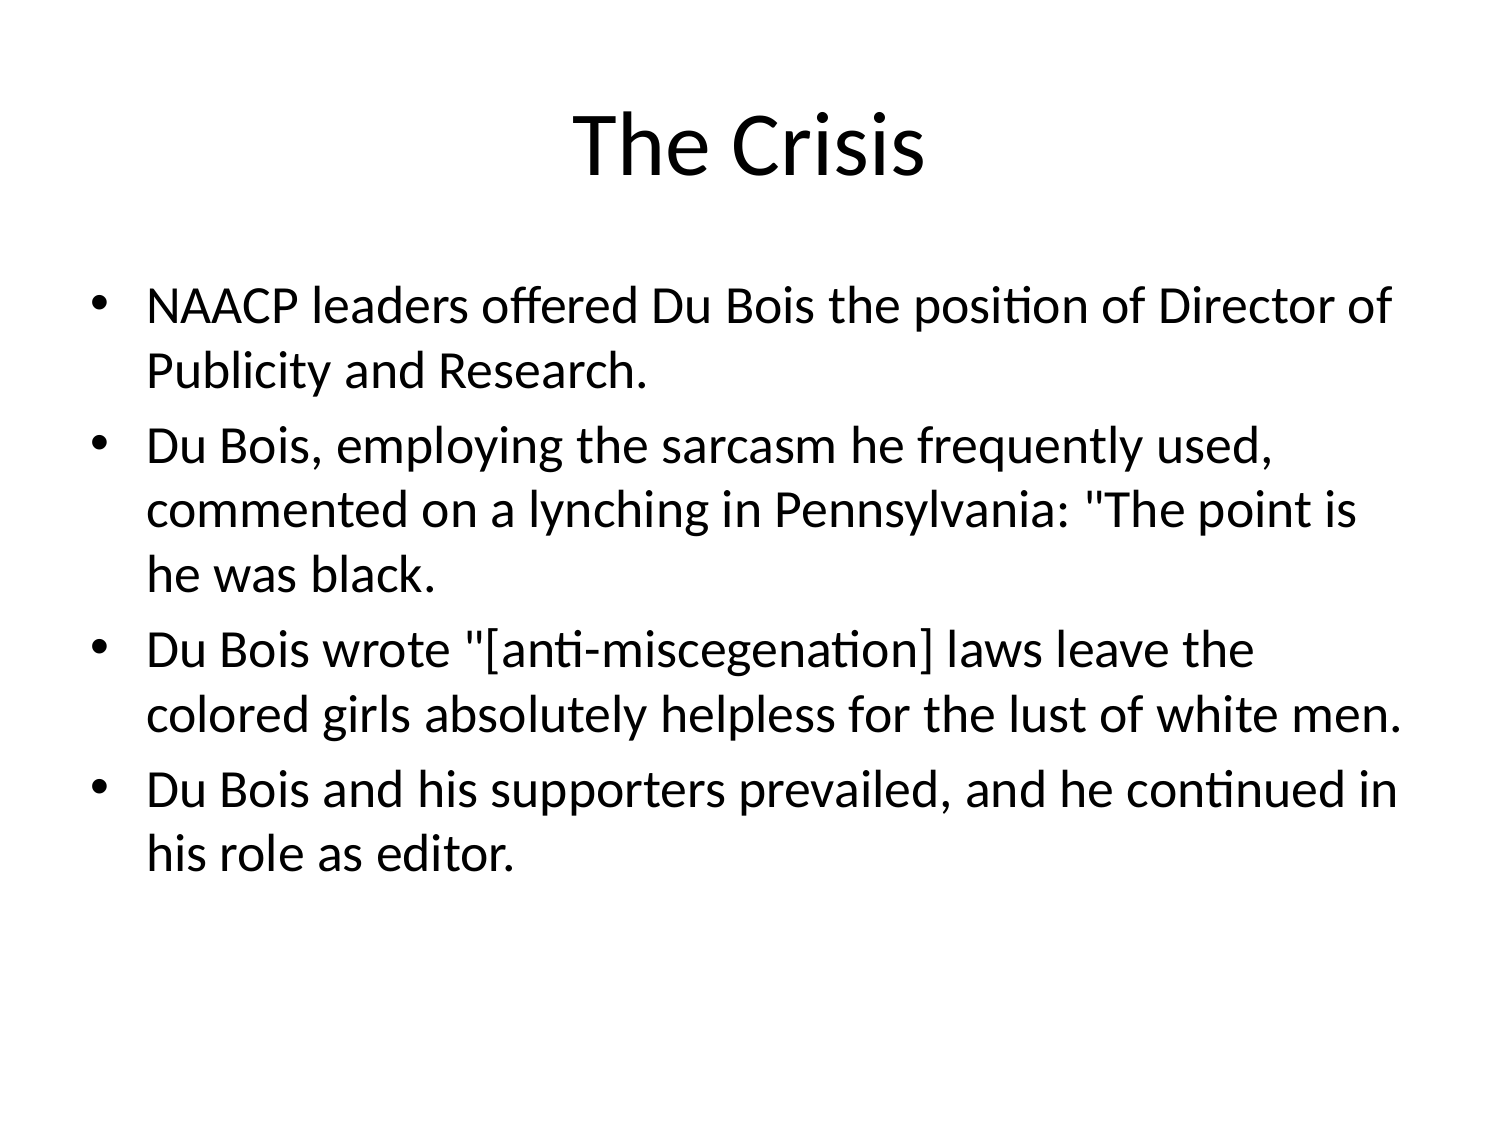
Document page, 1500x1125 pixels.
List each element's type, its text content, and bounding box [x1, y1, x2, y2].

title The Crisis [75, 45, 1425, 233]
list NAACP leaders offered Du Bois the position of Director of Publicity and Research. Du Bois, employing the sarcasm he frequently used, commented on a lynching in Pennsylvania: "The point is he was black. Du Bois wrote "[anti-miscegenation] laws leave the colored girls absolutely helpless for the lust of white men. Du Bois and his supporters prevailed, and he continued in his role as editor. [75, 262, 1425, 1005]
